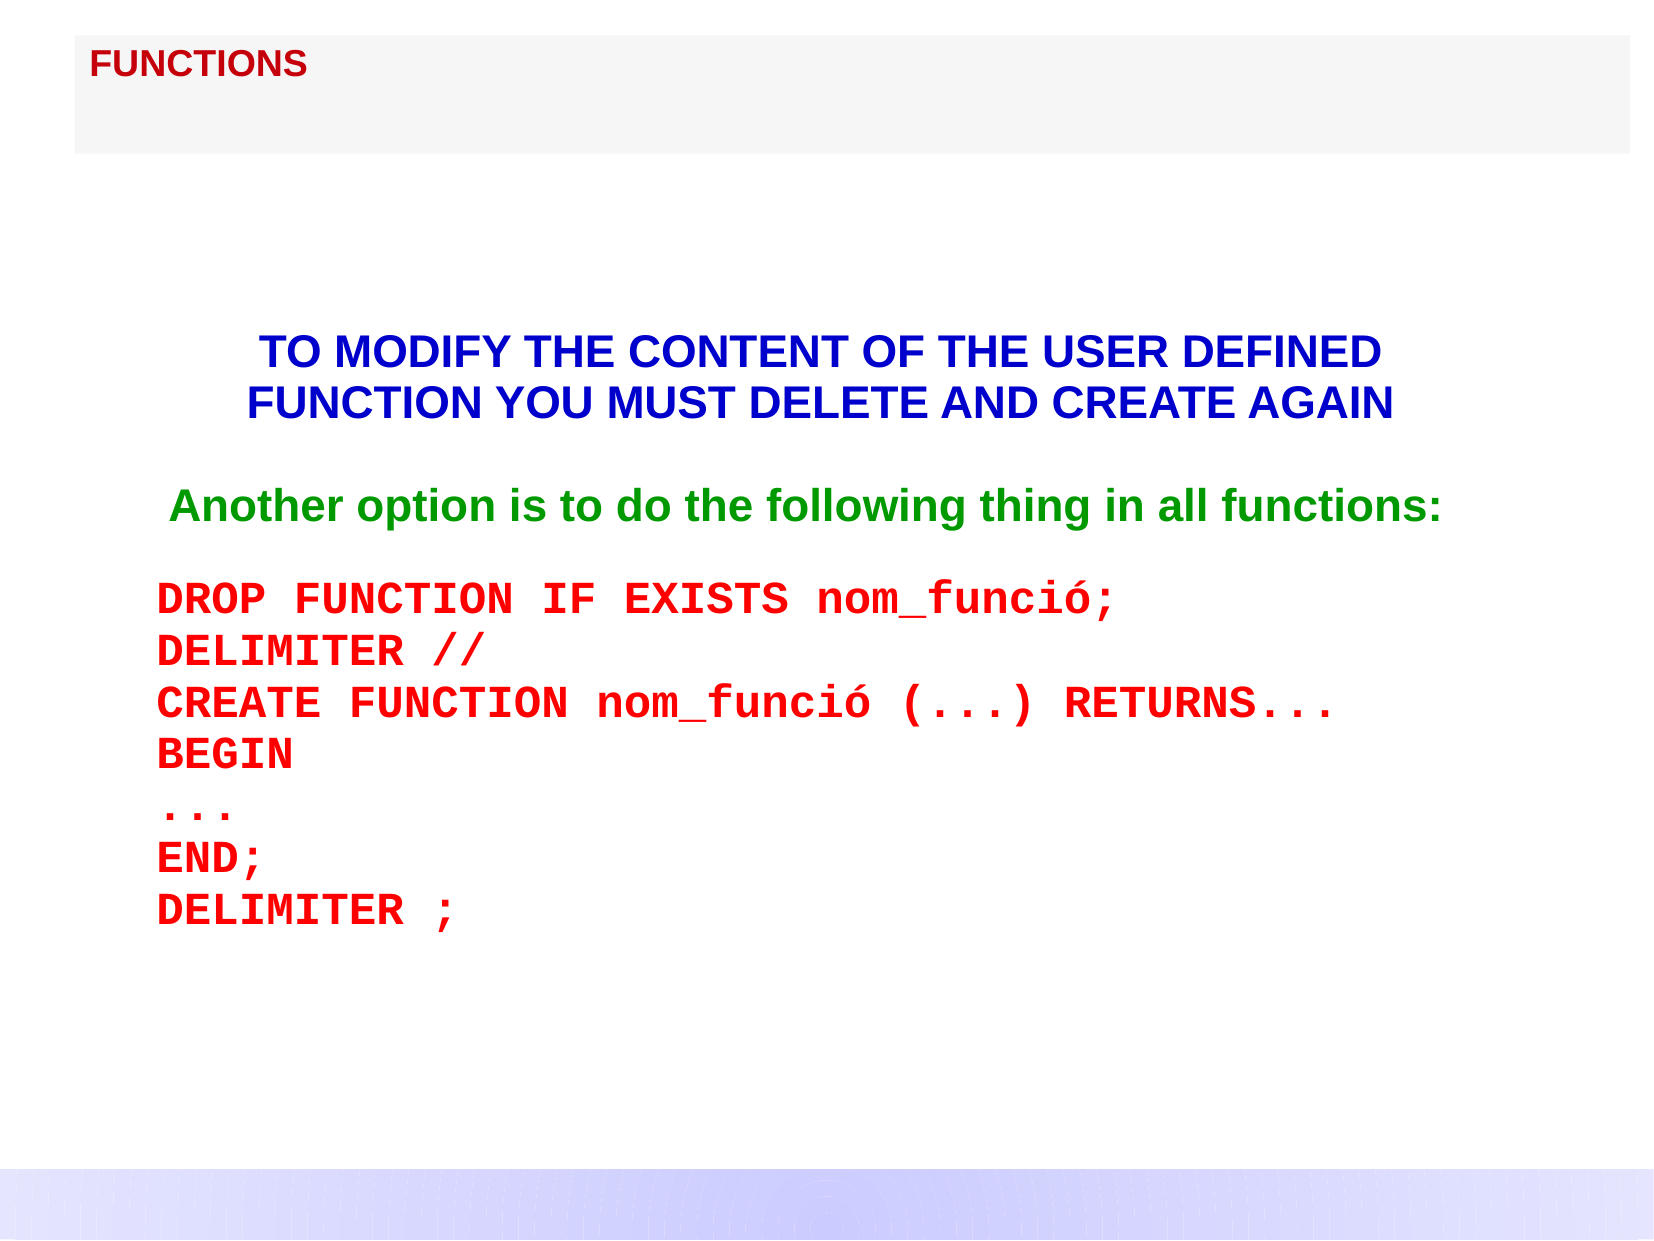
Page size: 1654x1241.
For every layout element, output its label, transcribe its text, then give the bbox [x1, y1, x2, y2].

text_box Another option is to do the following thing in all functions: [153, 472, 1583, 592]
text_box TO MODIFY THE CONTENT OF THE USER DEFINED FUNCTION YOU MUST DELETE AND CREATE AGAIN [129, 318, 1512, 439]
text_box [0, 304, 1654, 1221]
text_box FUNCTIONS [74, 35, 1630, 154]
text_box DROP FUNCTION IF EXISTS nom_funció; DELIMITER // CREATE FUNCTION nom_funció (...) RETURNS... BEGIN ... END; DELIMITER ; [141, 568, 1560, 948]
